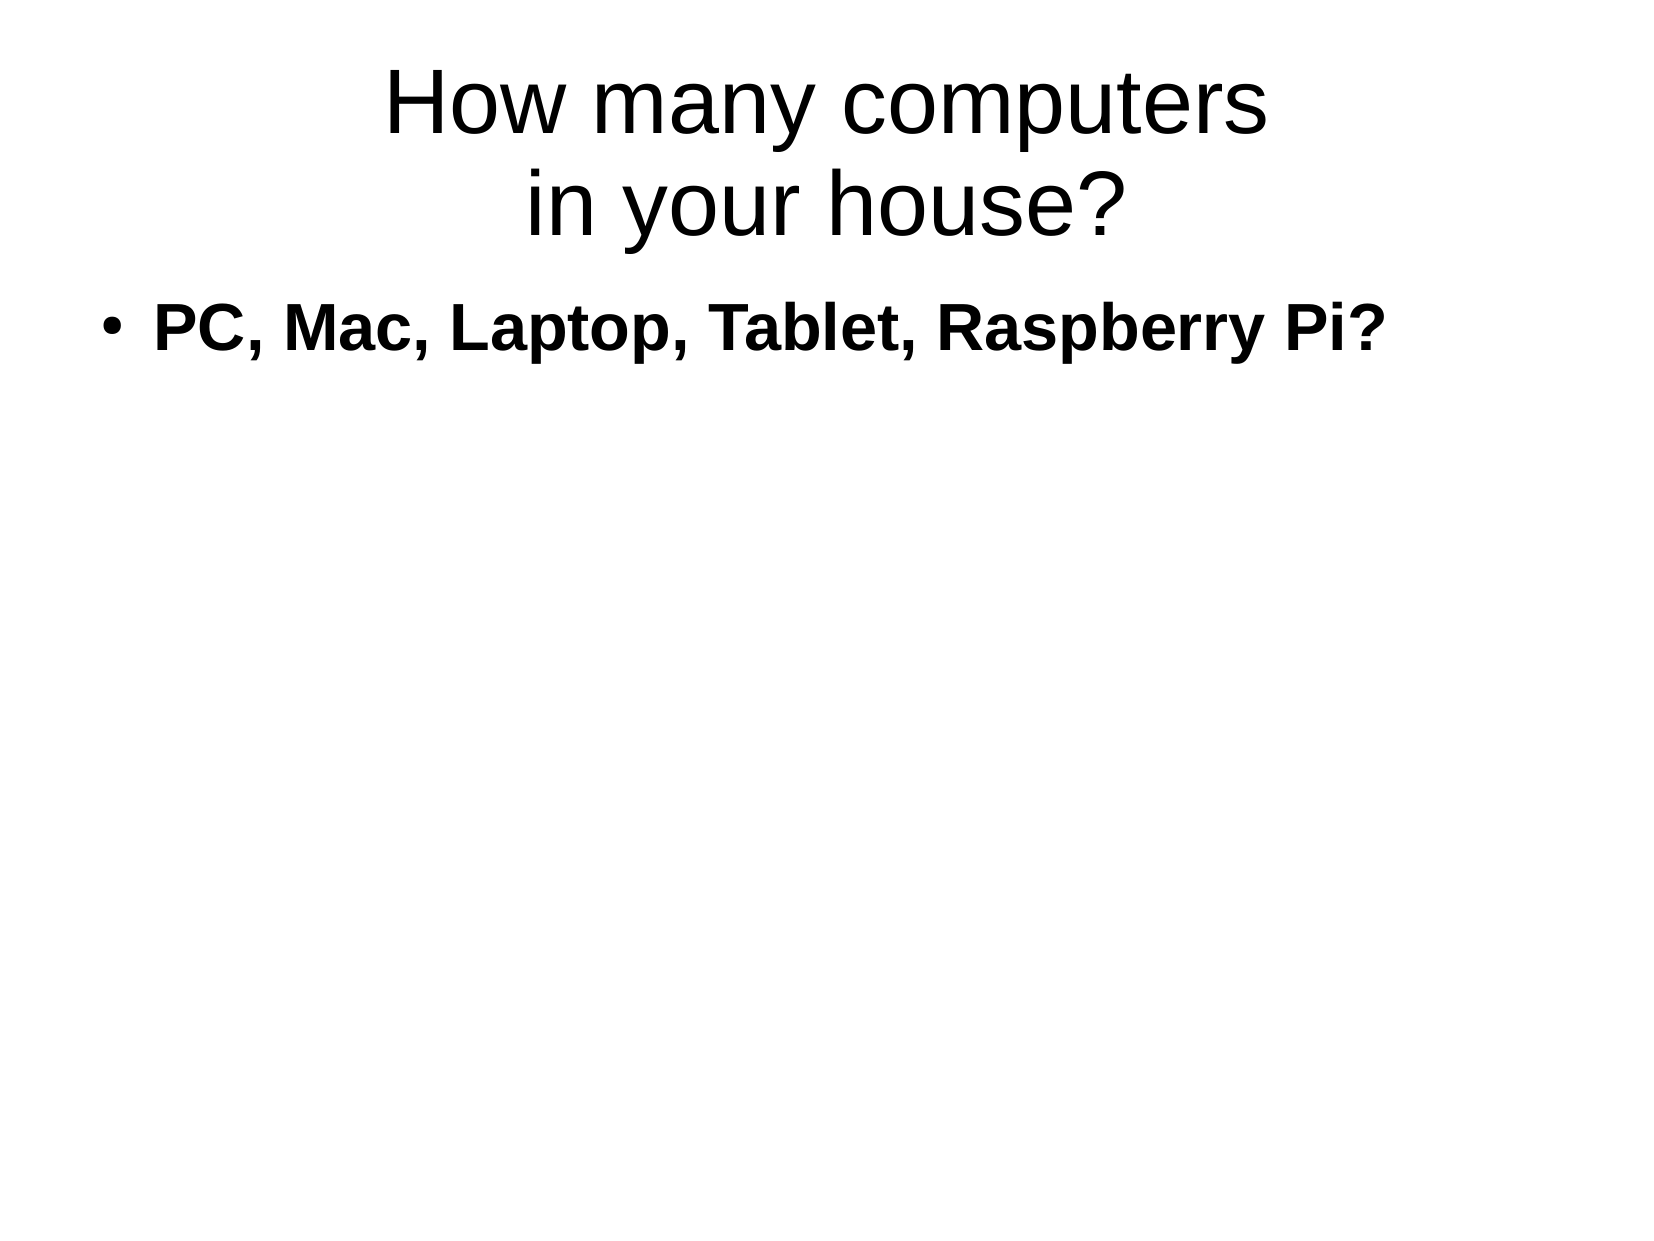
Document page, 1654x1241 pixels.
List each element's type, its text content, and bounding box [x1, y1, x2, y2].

list PC, Mac, Laptop, Tablet, Raspberry Pi? [82, 290, 1538, 1010]
title How many computers in your house? [82, 49, 1571, 257]
